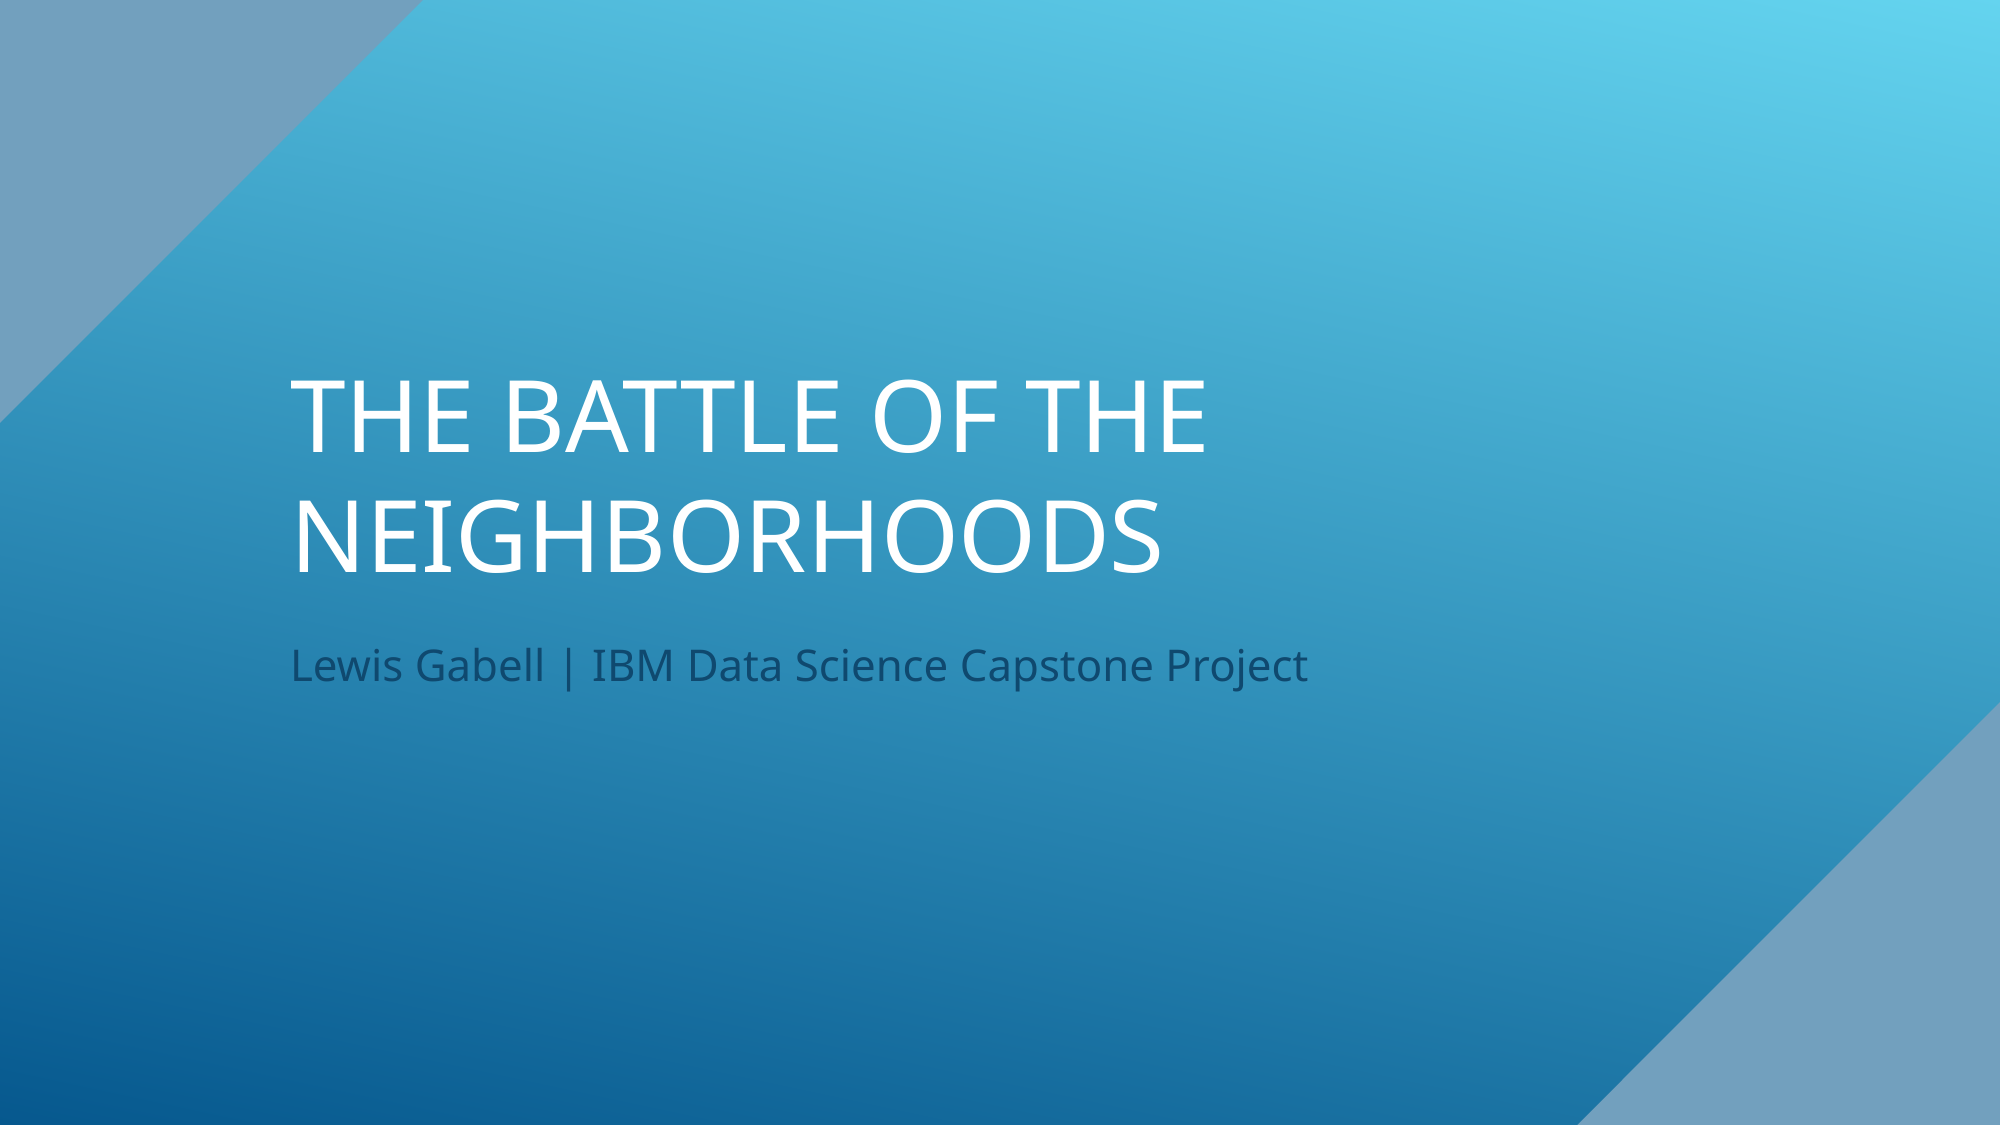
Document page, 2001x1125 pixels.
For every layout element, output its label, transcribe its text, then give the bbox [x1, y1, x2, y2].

subtitle Lewis Gabell | IBM Data Science Capstone Project [274, 630, 1325, 950]
text_box [0, 0, 2000, 1125]
title The Battle Of The Neighborhoods [274, 112, 1588, 601]
